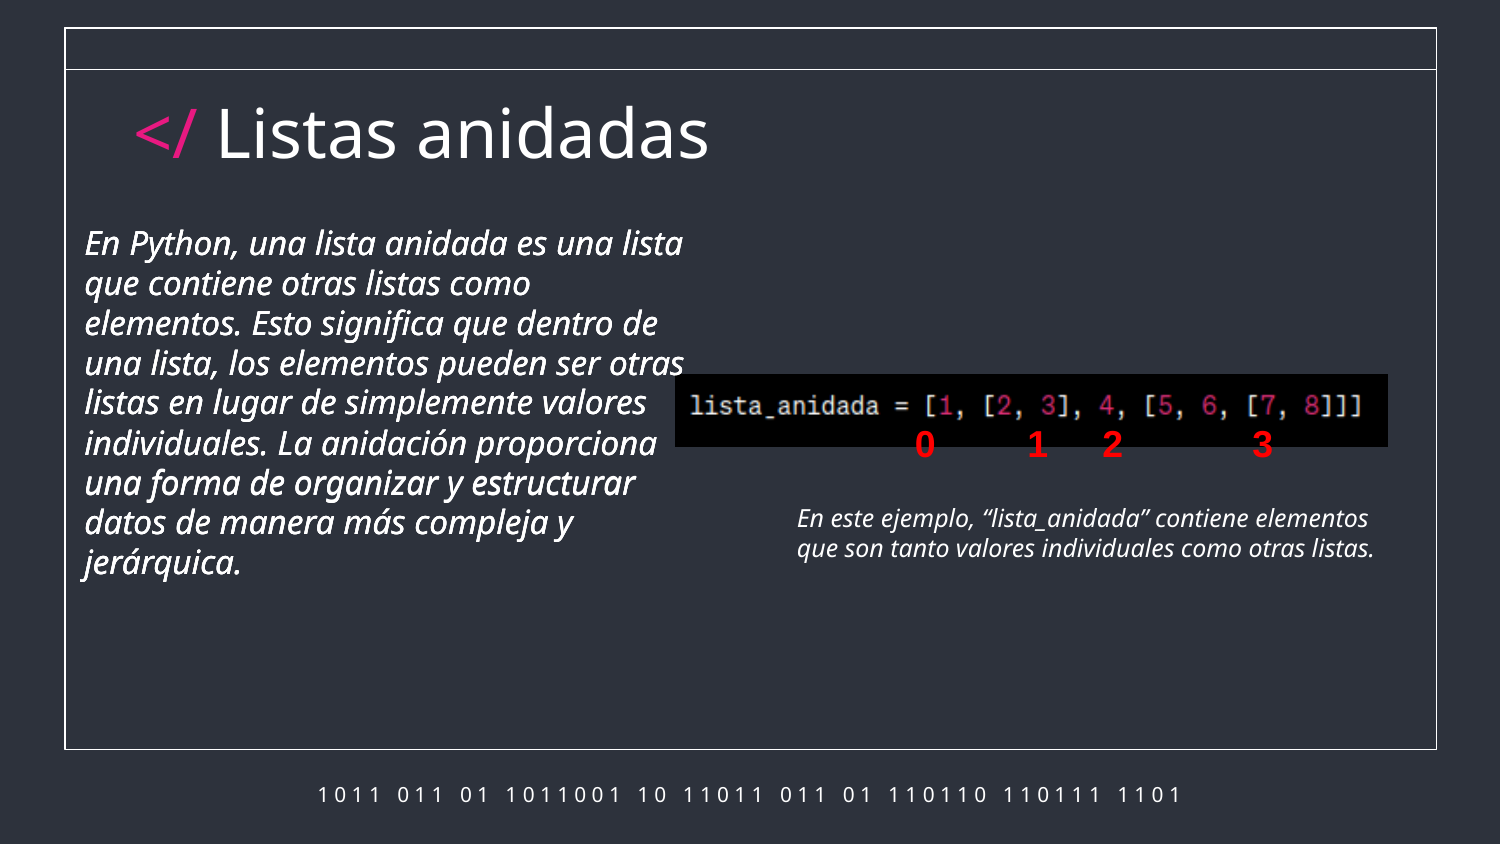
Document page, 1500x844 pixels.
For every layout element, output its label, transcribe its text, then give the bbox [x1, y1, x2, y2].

text_box En este ejemplo, “lista_anidada” contiene elementos que son tanto valores individuales como otras listas. [781, 487, 1426, 676]
picture [713, 374, 1388, 447]
text_box 2 [1087, 412, 1162, 473]
title </ Listas anidadas [118, 75, 1382, 170]
text_box 3 [1237, 412, 1312, 473]
text_box 1 [1012, 412, 1087, 473]
text_box 0 [900, 412, 976, 473]
text_box En Python, una lista anidada es una lista que contiene otras listas como elementos. Esto significa que dentro de una lista, los elementos pueden ser otras listas en lugar de simplemente valores individuales. La anidación proporciona una forma de organizar y estructurar datos de manera más compleja y jerárquica. [69, 207, 713, 769]
